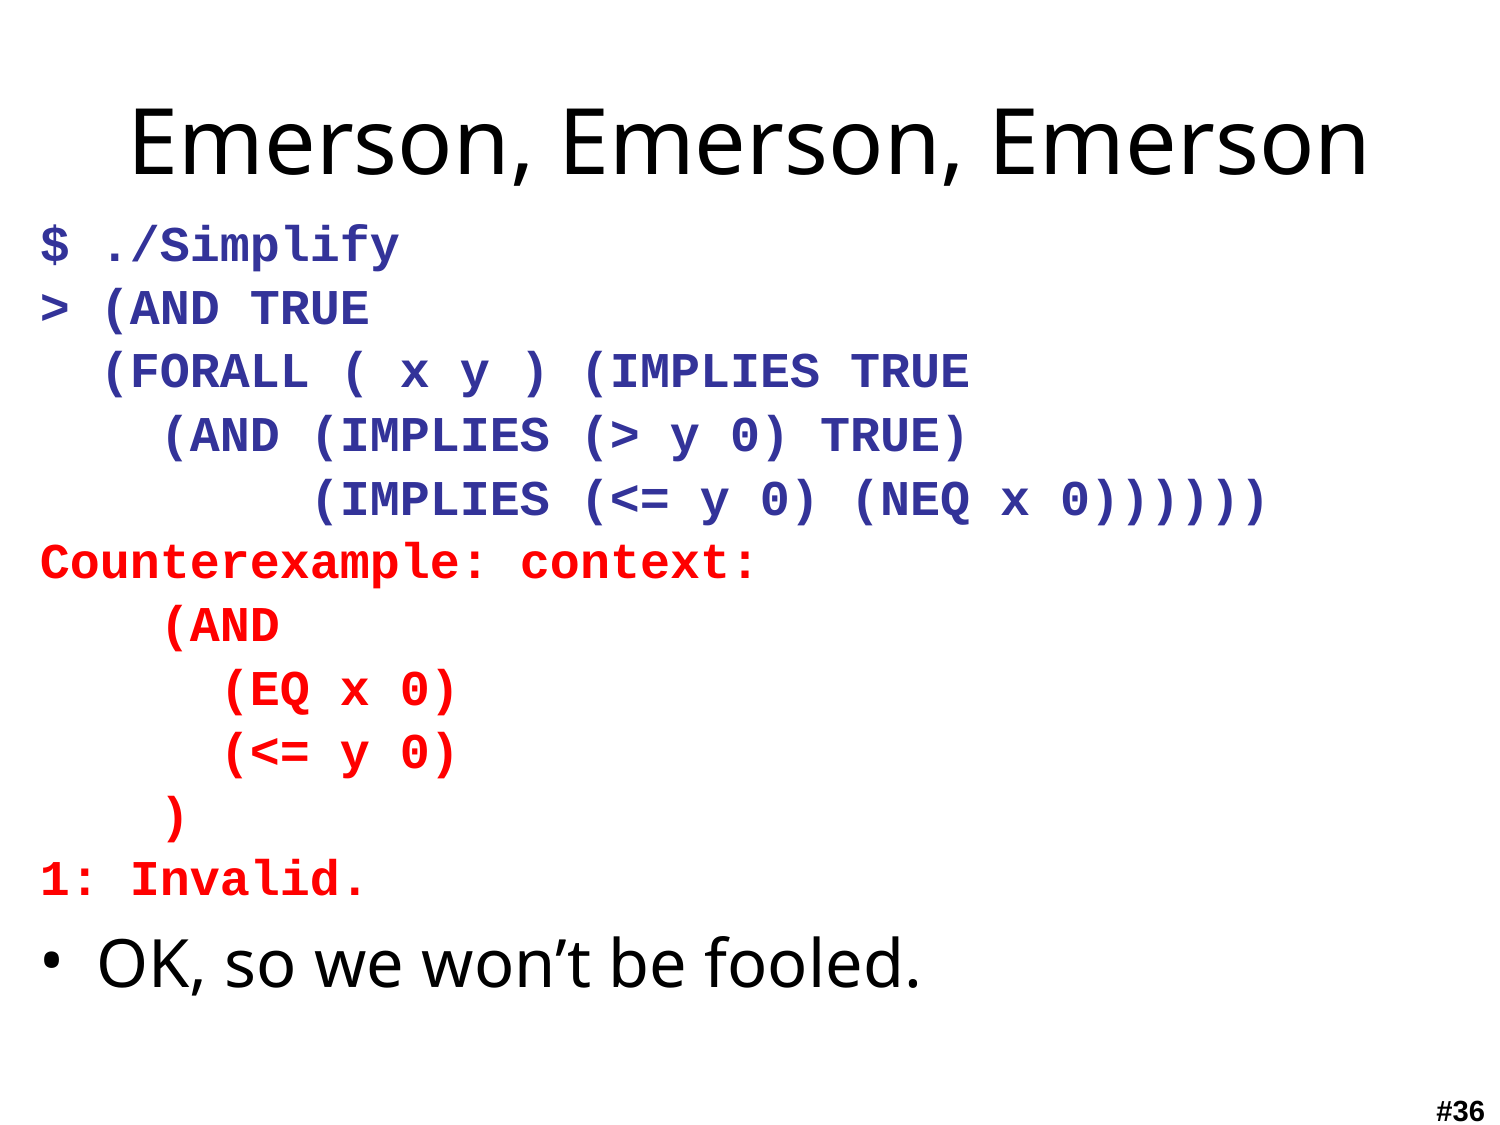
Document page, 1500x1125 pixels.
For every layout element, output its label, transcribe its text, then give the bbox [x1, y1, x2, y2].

list $ ./Simplify > (AND TRUE (FORALL ( x y ) (IMPLIES TRUE (AND (IMPLIES (> y 0) TRUE) (IMPLIES (<= y 0) (NEQ x 0)))))) Counterexample: context: (AND (EQ x 0) (<= y 0) ) 1: Invalid. OK, so we won’t be fooled. [24, 212, 1476, 1051]
title Emerson, Emerson, Emerson [24, 45, 1476, 212]
